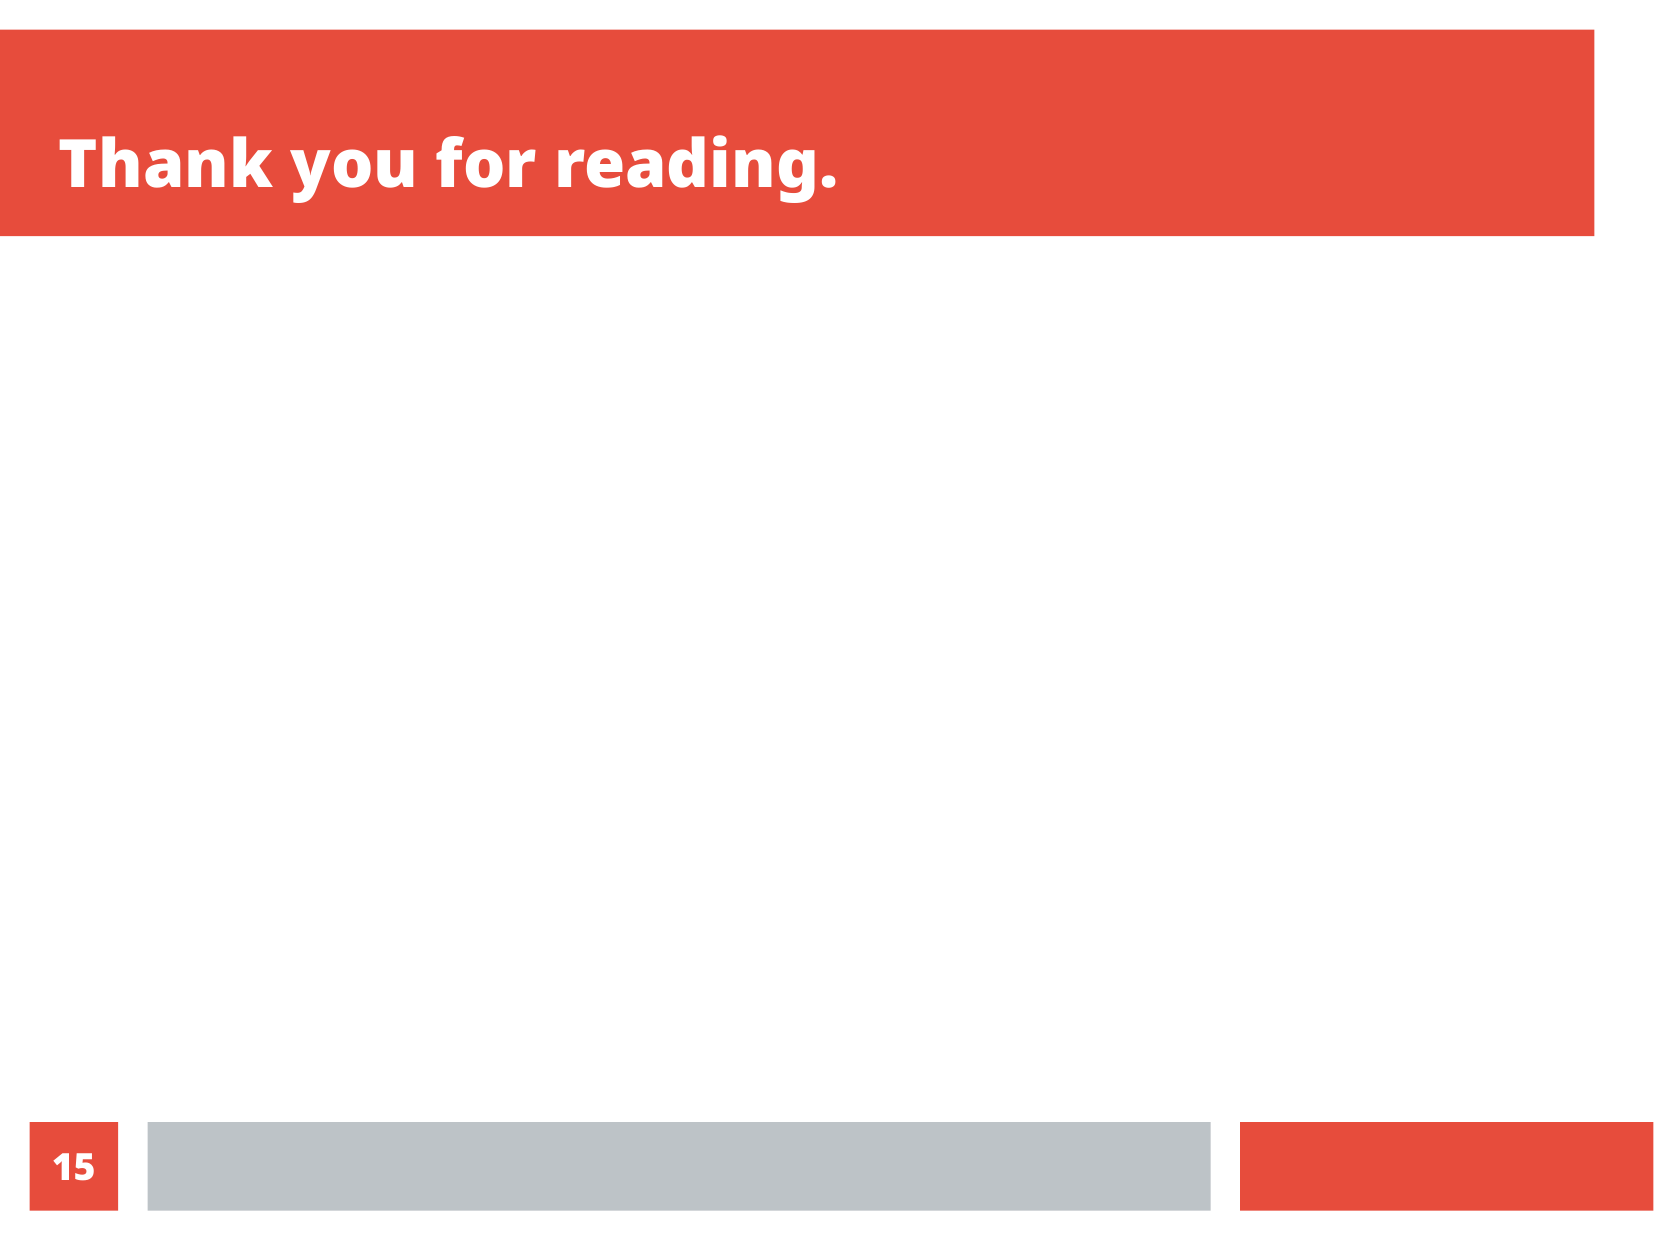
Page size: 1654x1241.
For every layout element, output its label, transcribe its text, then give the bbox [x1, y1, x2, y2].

title Thank you for reading. [59, 59, 1595, 207]
